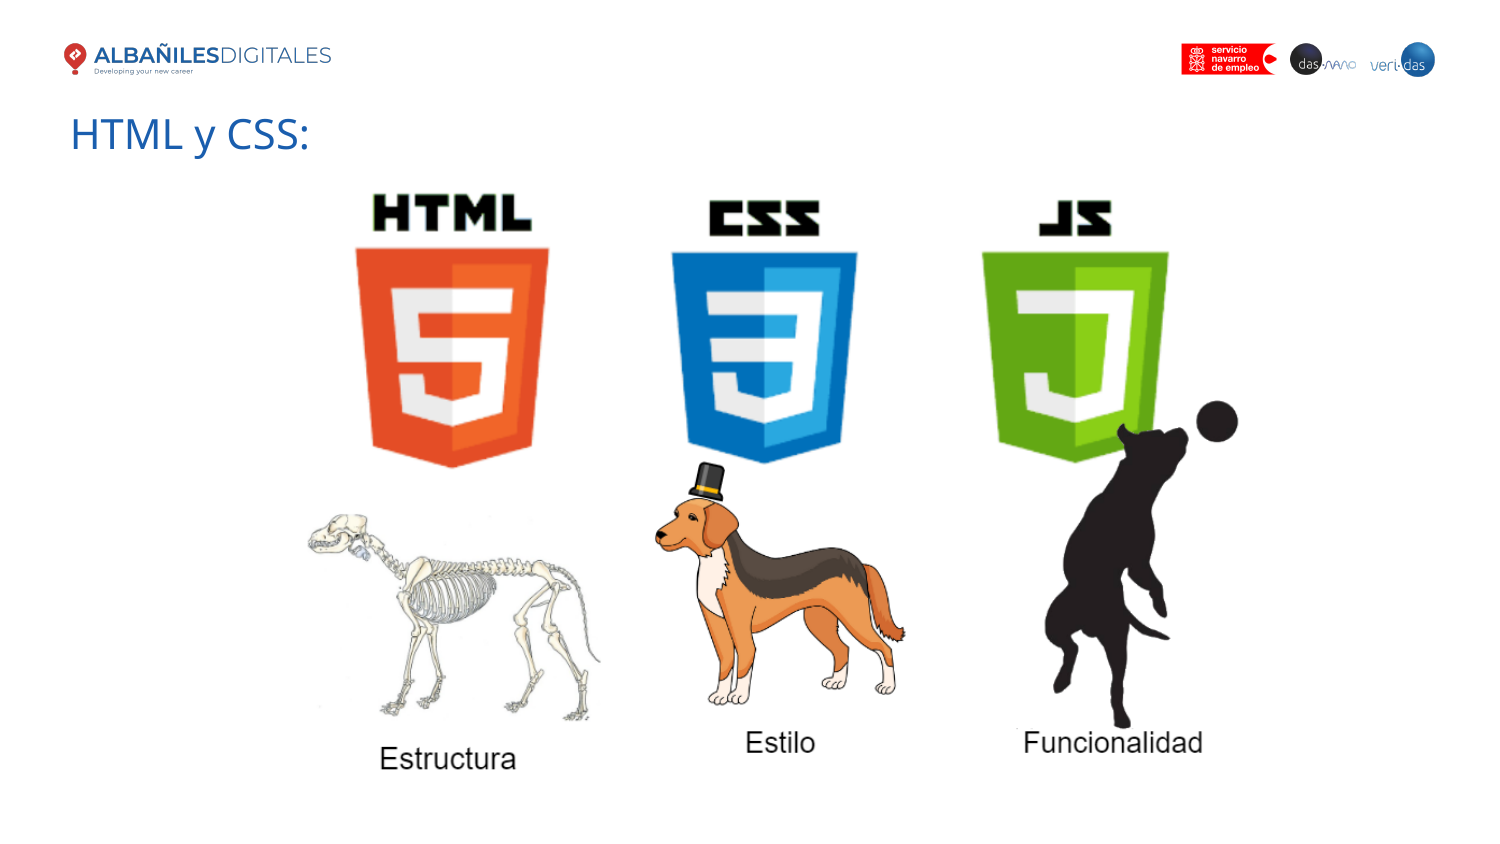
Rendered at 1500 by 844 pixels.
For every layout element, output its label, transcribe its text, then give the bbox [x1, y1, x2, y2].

text_box HTML y CSS: [69, 113, 731, 159]
picture [1290, 43, 1356, 75]
picture [282, 158, 1277, 794]
picture [1181, 43, 1277, 75]
picture [64, 43, 332, 75]
picture [1370, 42, 1435, 77]
